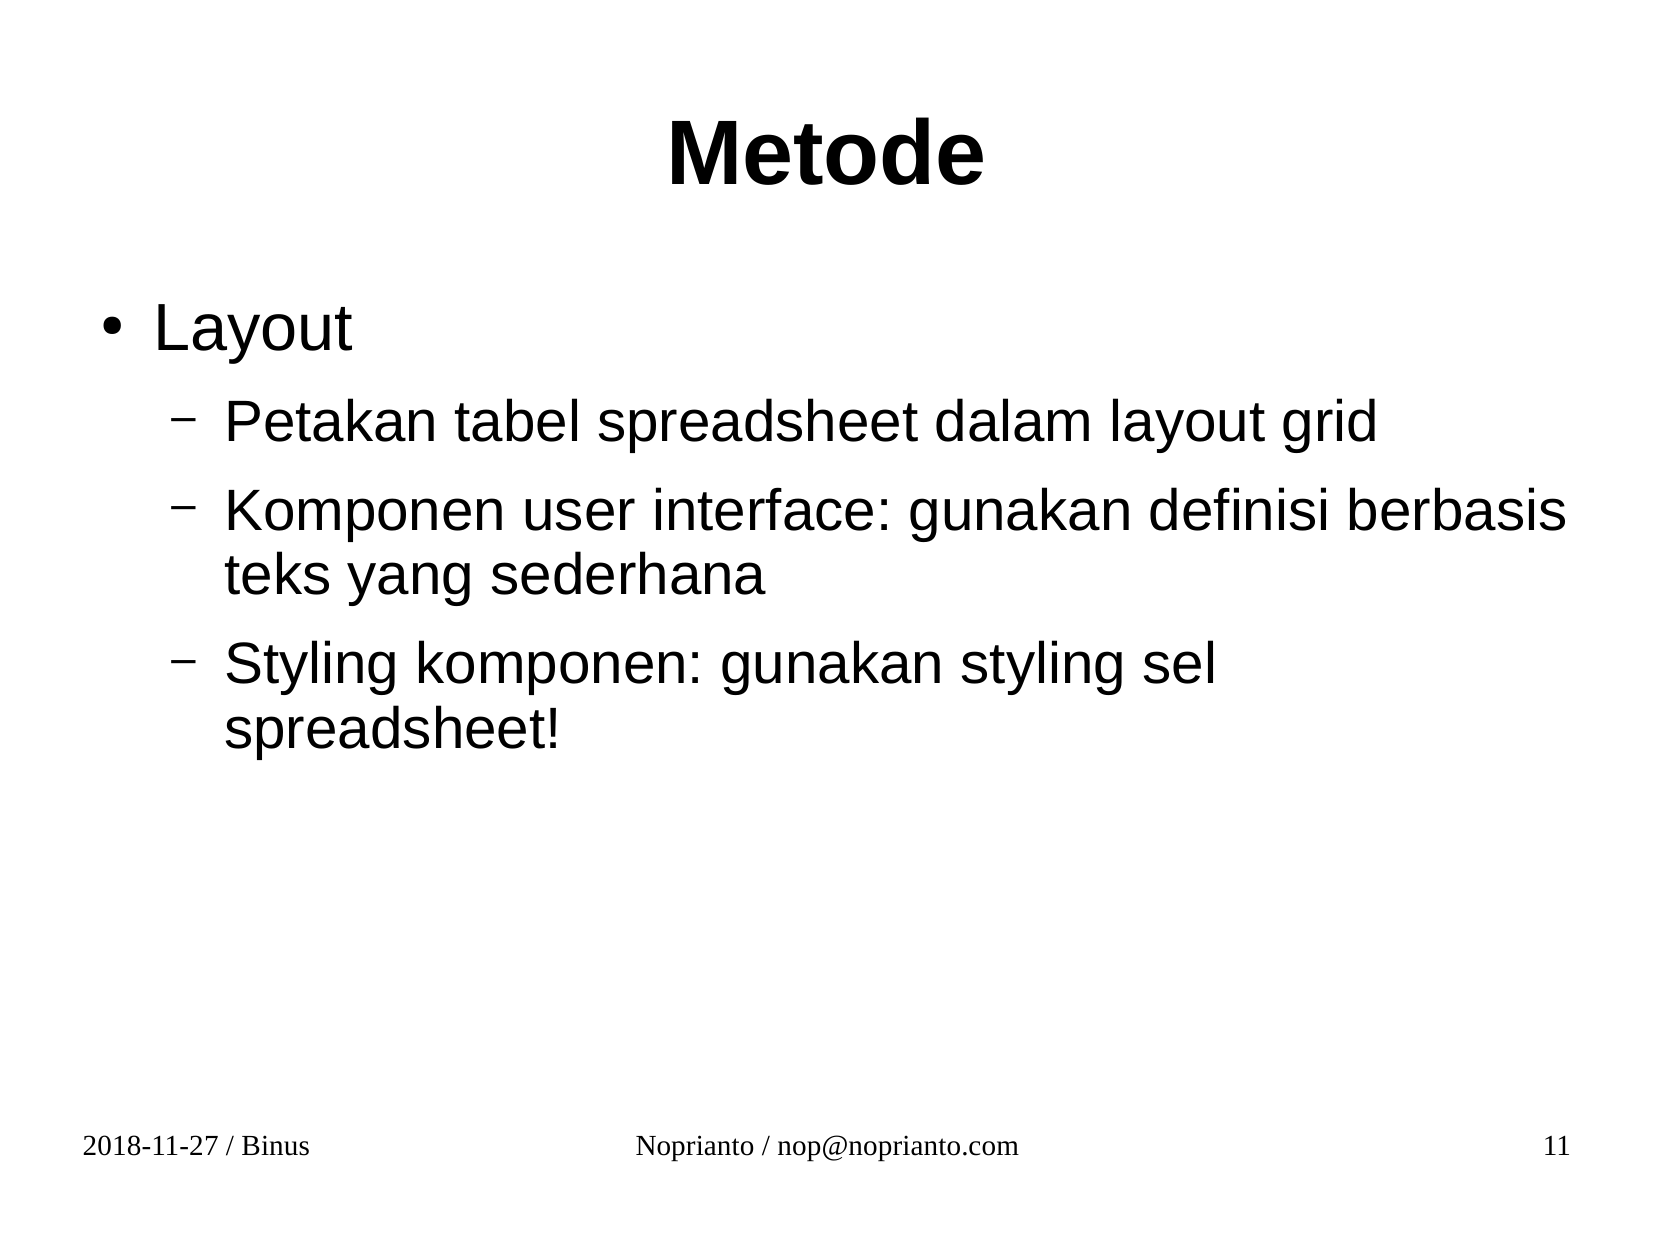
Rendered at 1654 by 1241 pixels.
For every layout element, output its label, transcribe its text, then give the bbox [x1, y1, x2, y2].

title Metode [82, 49, 1571, 257]
list Layout Petakan tabel spreadsheet dalam layout grid Komponen user interface: gunakan definisi berbasis teks yang sederhana Styling komponen: gunakan styling sel spreadsheet! [82, 290, 1571, 1010]
